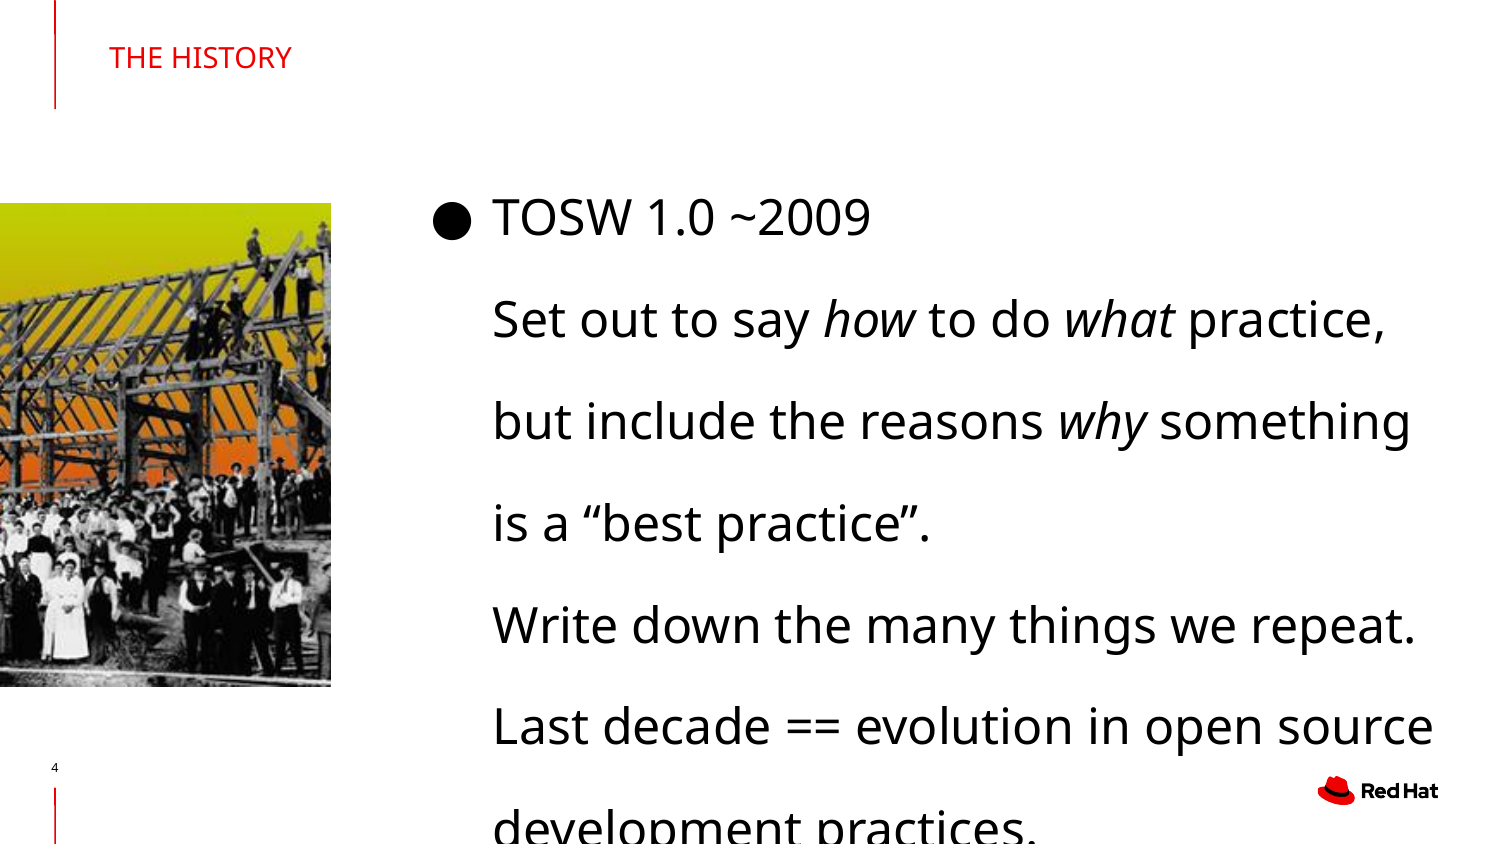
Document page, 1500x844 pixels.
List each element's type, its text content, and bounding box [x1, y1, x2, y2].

subtitle THE HISTORY [55, 6, 689, 108]
slide_number <number> [10, 759, 101, 777]
title TOSW 1.0 ~2009 Set out to say how to do what practice, but include the reasons why something is a “best practice”. Write down the many things we repeat. Last decade == evolution in open source development practices. [417, 133, 1443, 844]
picture [0, 203, 331, 688]
